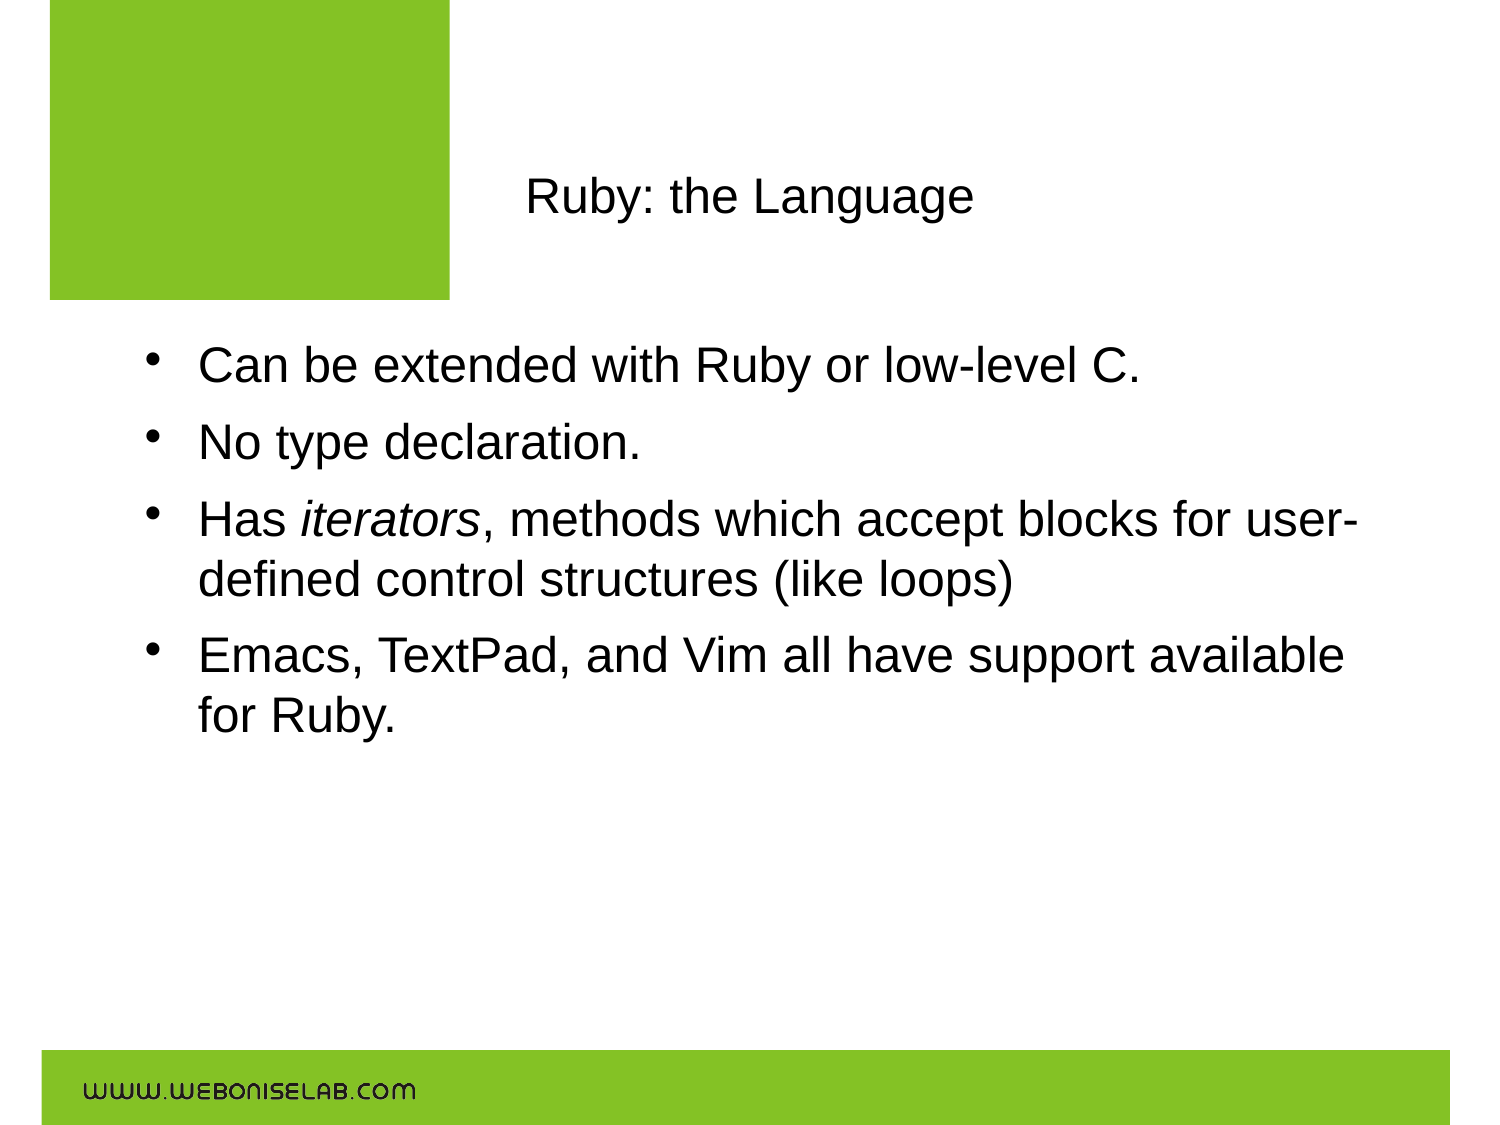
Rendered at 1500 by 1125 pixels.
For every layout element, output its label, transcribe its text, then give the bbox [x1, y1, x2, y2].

title Ruby: the Language [112, 99, 1388, 288]
list Can be extended with Ruby or low-level C. No type declaration. Has iterators, methods which accept blocks for user-defined control structures (like loops) Emacs, TextPad, and Vim all have support available for Ruby. [112, 324, 1388, 1001]
picture [83, 1083, 415, 1100]
